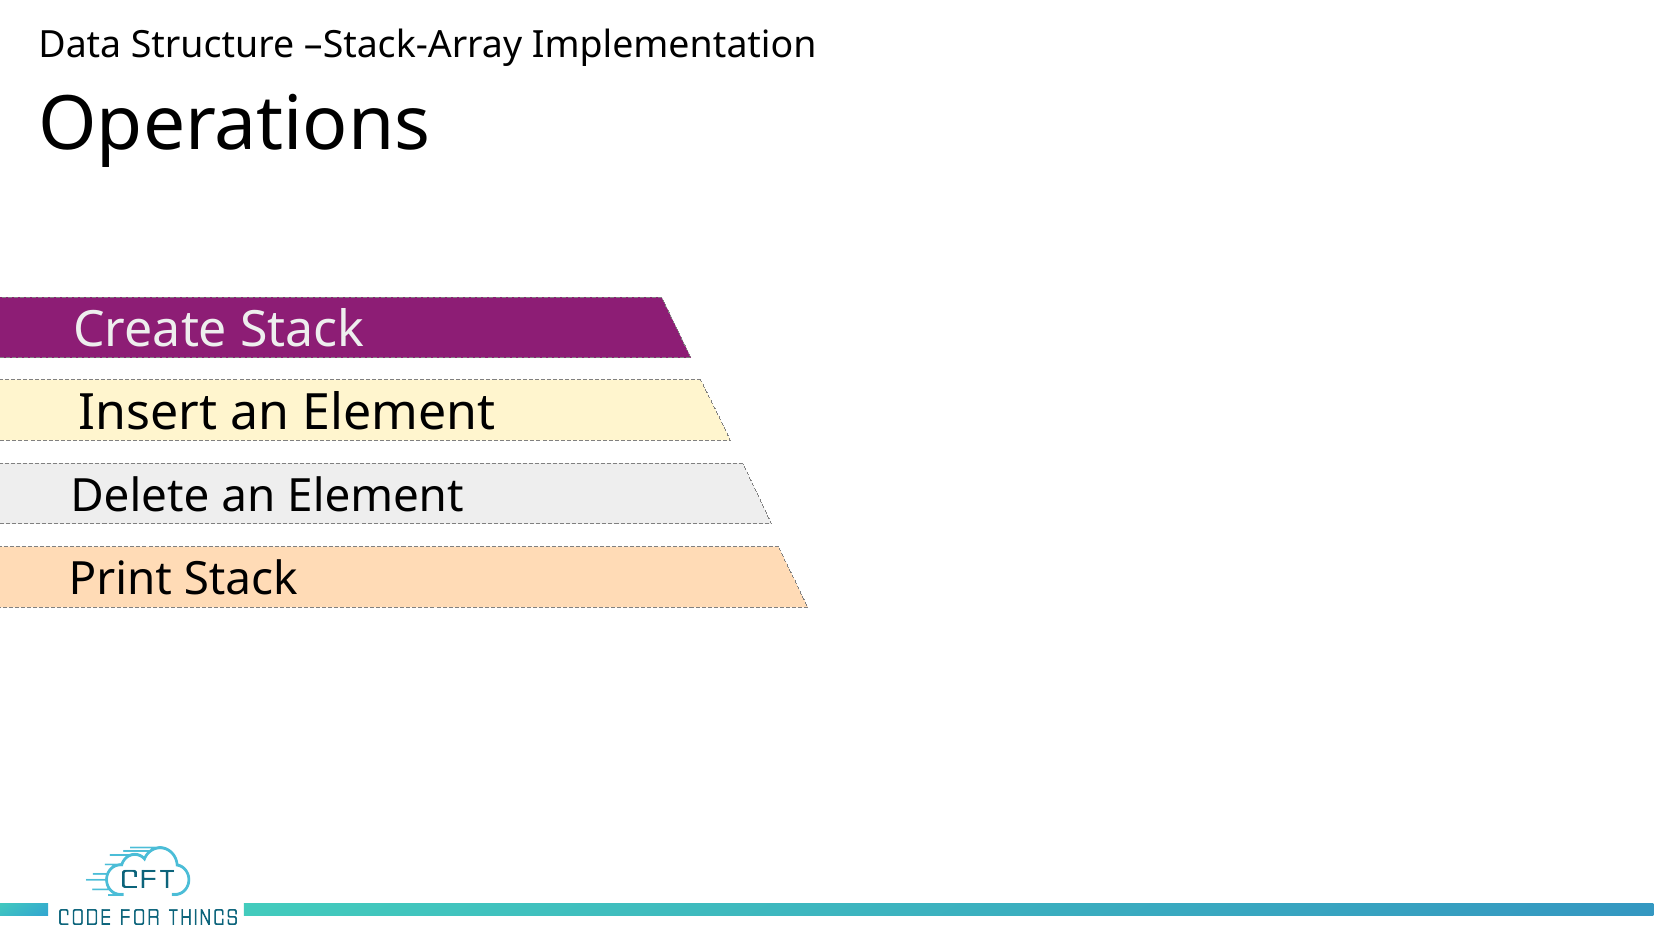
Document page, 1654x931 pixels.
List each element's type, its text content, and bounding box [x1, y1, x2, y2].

text_box Create Stack [0, 297, 692, 358]
text_box Delete an Element [0, 463, 772, 524]
text_box Print Stack [0, 546, 808, 608]
title Data Structure –Stack-Array Implementation Operations [38, 17, 1190, 172]
picture [59, 846, 237, 925]
text_box Insert an Element [0, 379, 731, 441]
